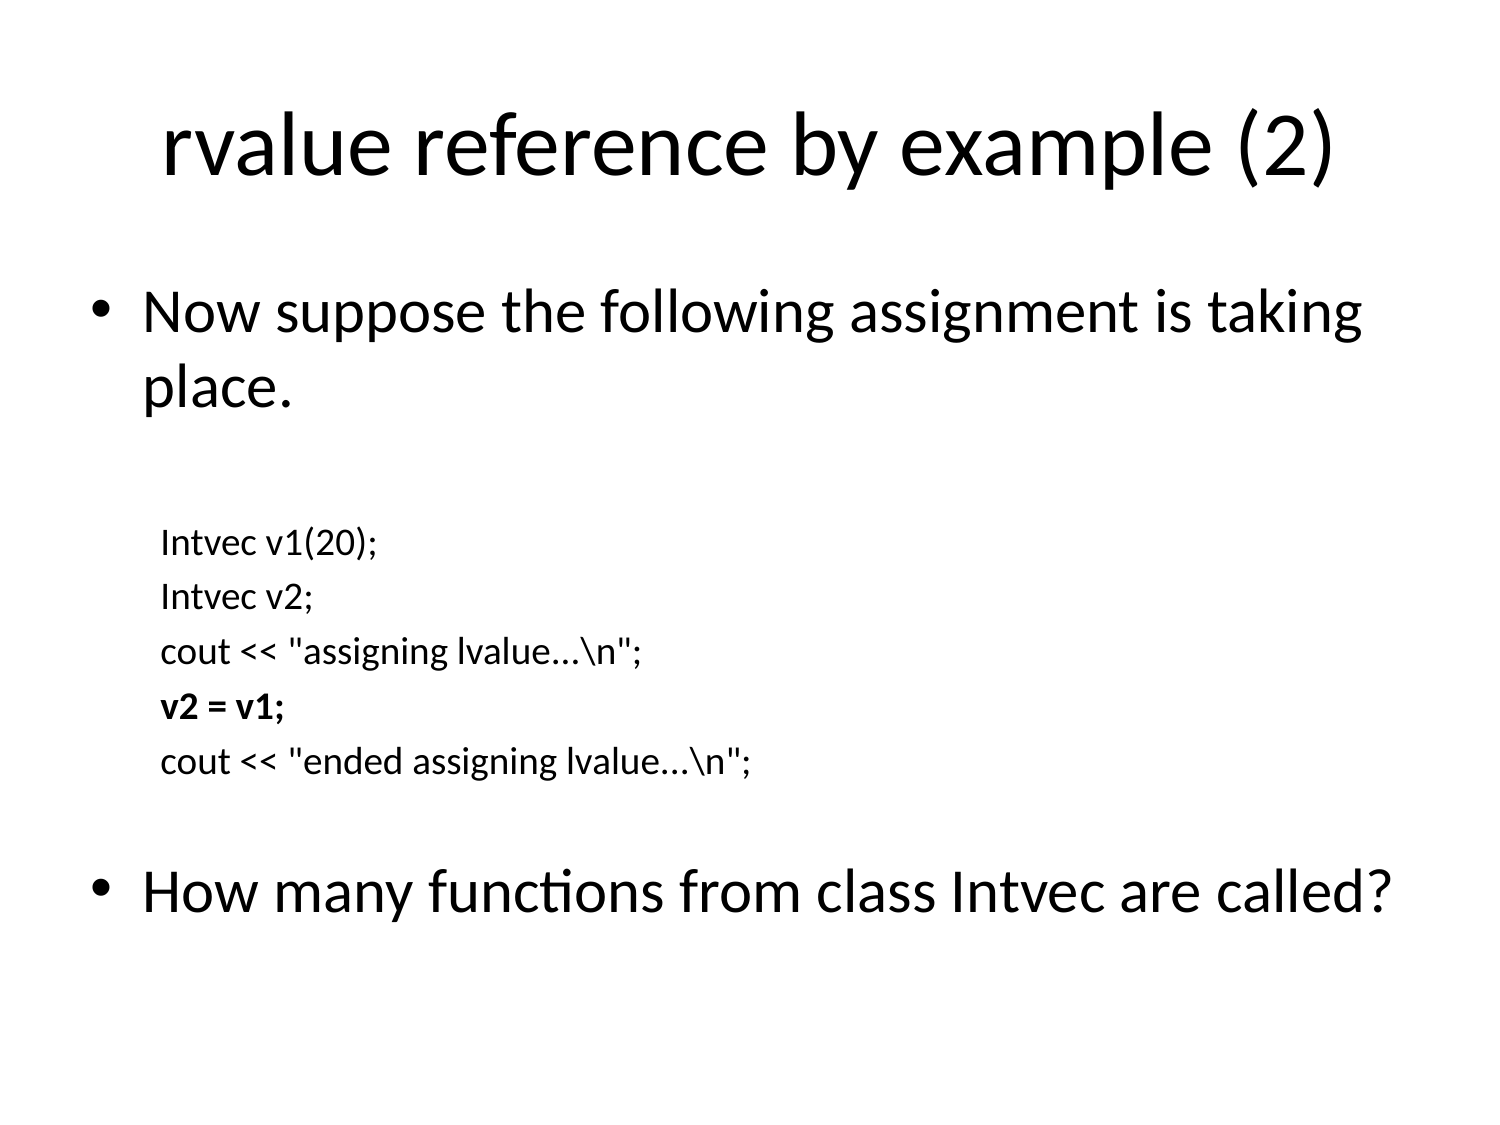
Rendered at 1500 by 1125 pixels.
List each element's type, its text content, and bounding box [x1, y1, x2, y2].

title rvalue reference by example (2) [75, 45, 1425, 233]
list Now suppose the following assignment is taking place. Intvec v1(20); Intvec v2; cout << "assigning lvalue...\n"; v2 = v1; cout << "ended assigning lvalue...\n"; How many functions from class Intvec are called? [75, 262, 1425, 1005]
